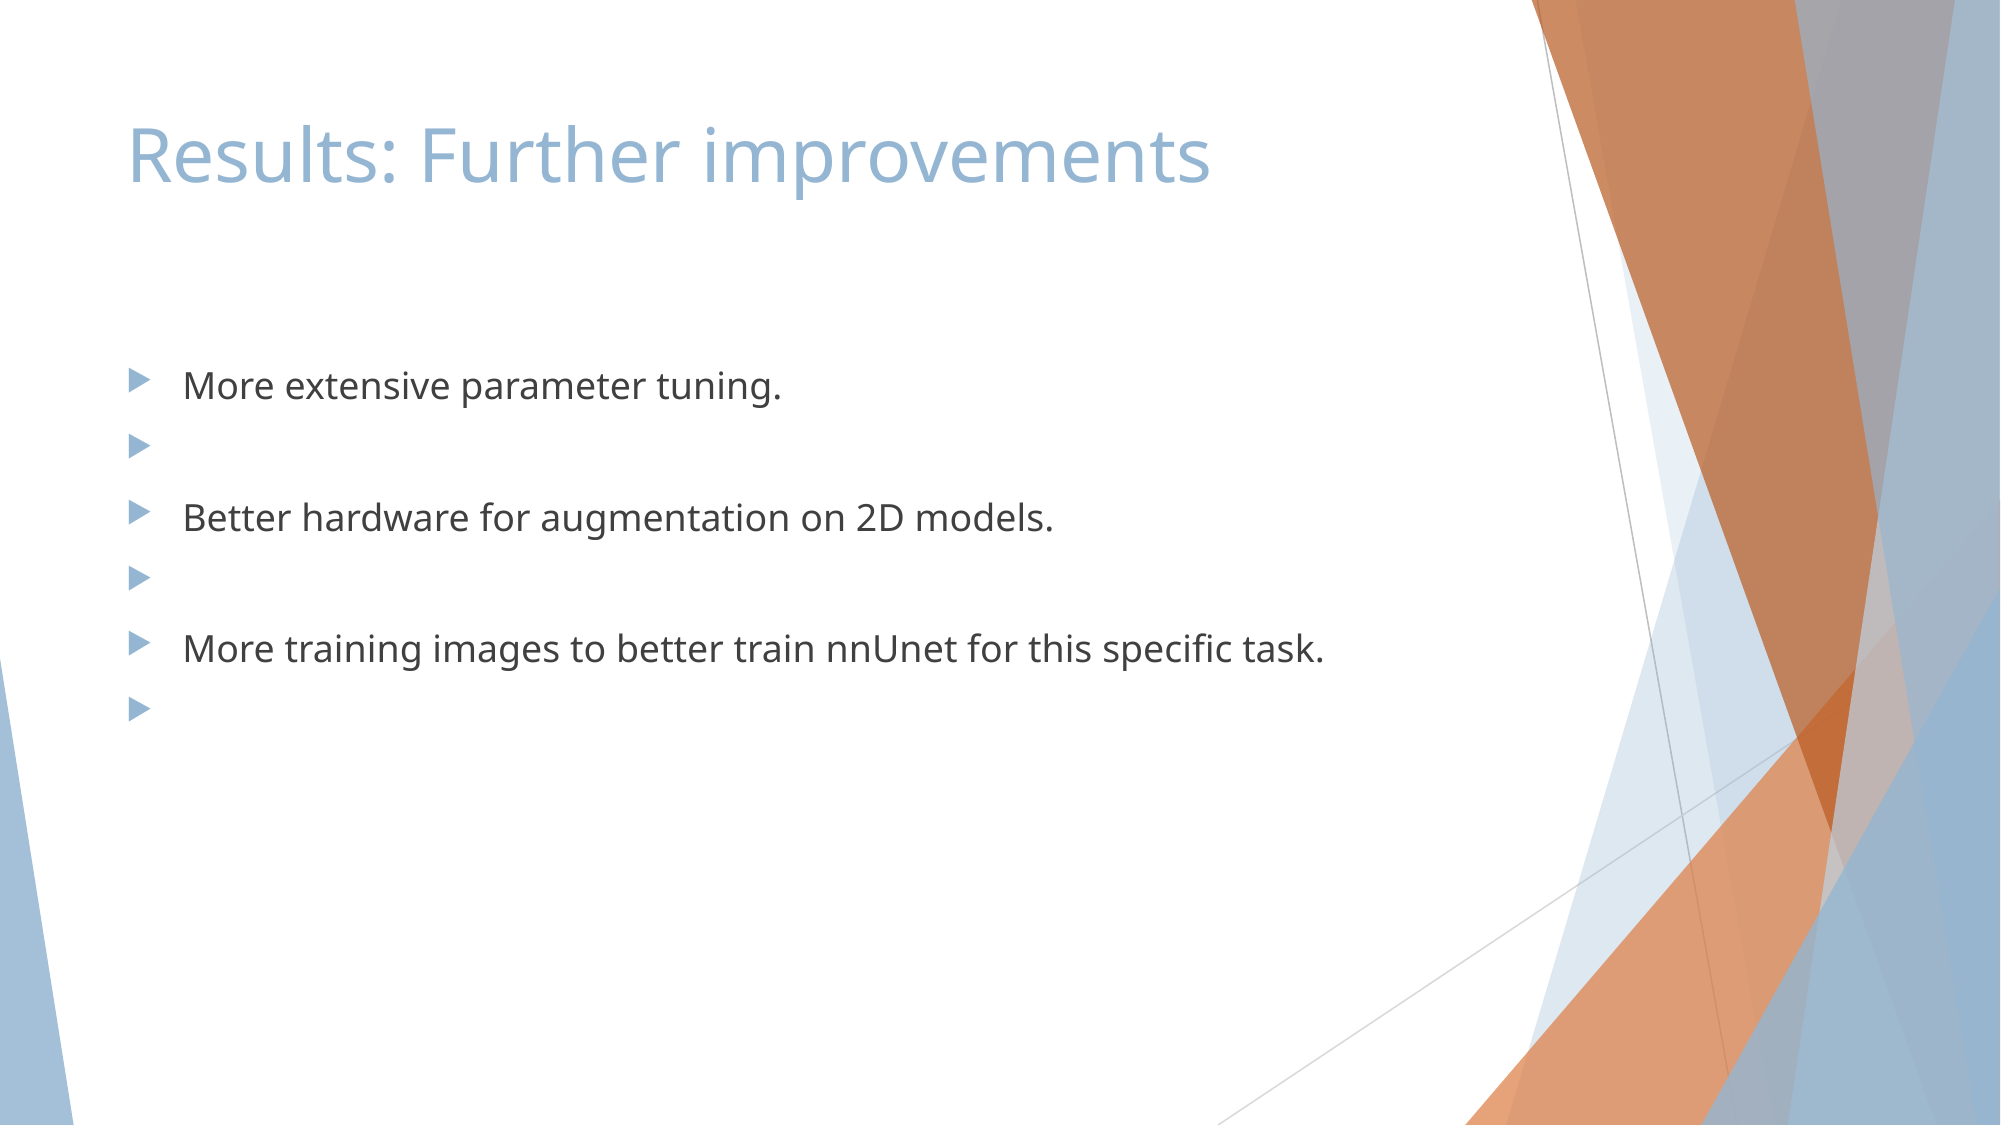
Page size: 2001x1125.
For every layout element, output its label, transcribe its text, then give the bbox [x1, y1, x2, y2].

title Results: Further improvements [111, 99, 1522, 317]
list More extensive parameter tuning. Better hardware for augmentation on 2D models. More training images to better train nnUnet for this specific task. [111, 354, 1522, 992]
